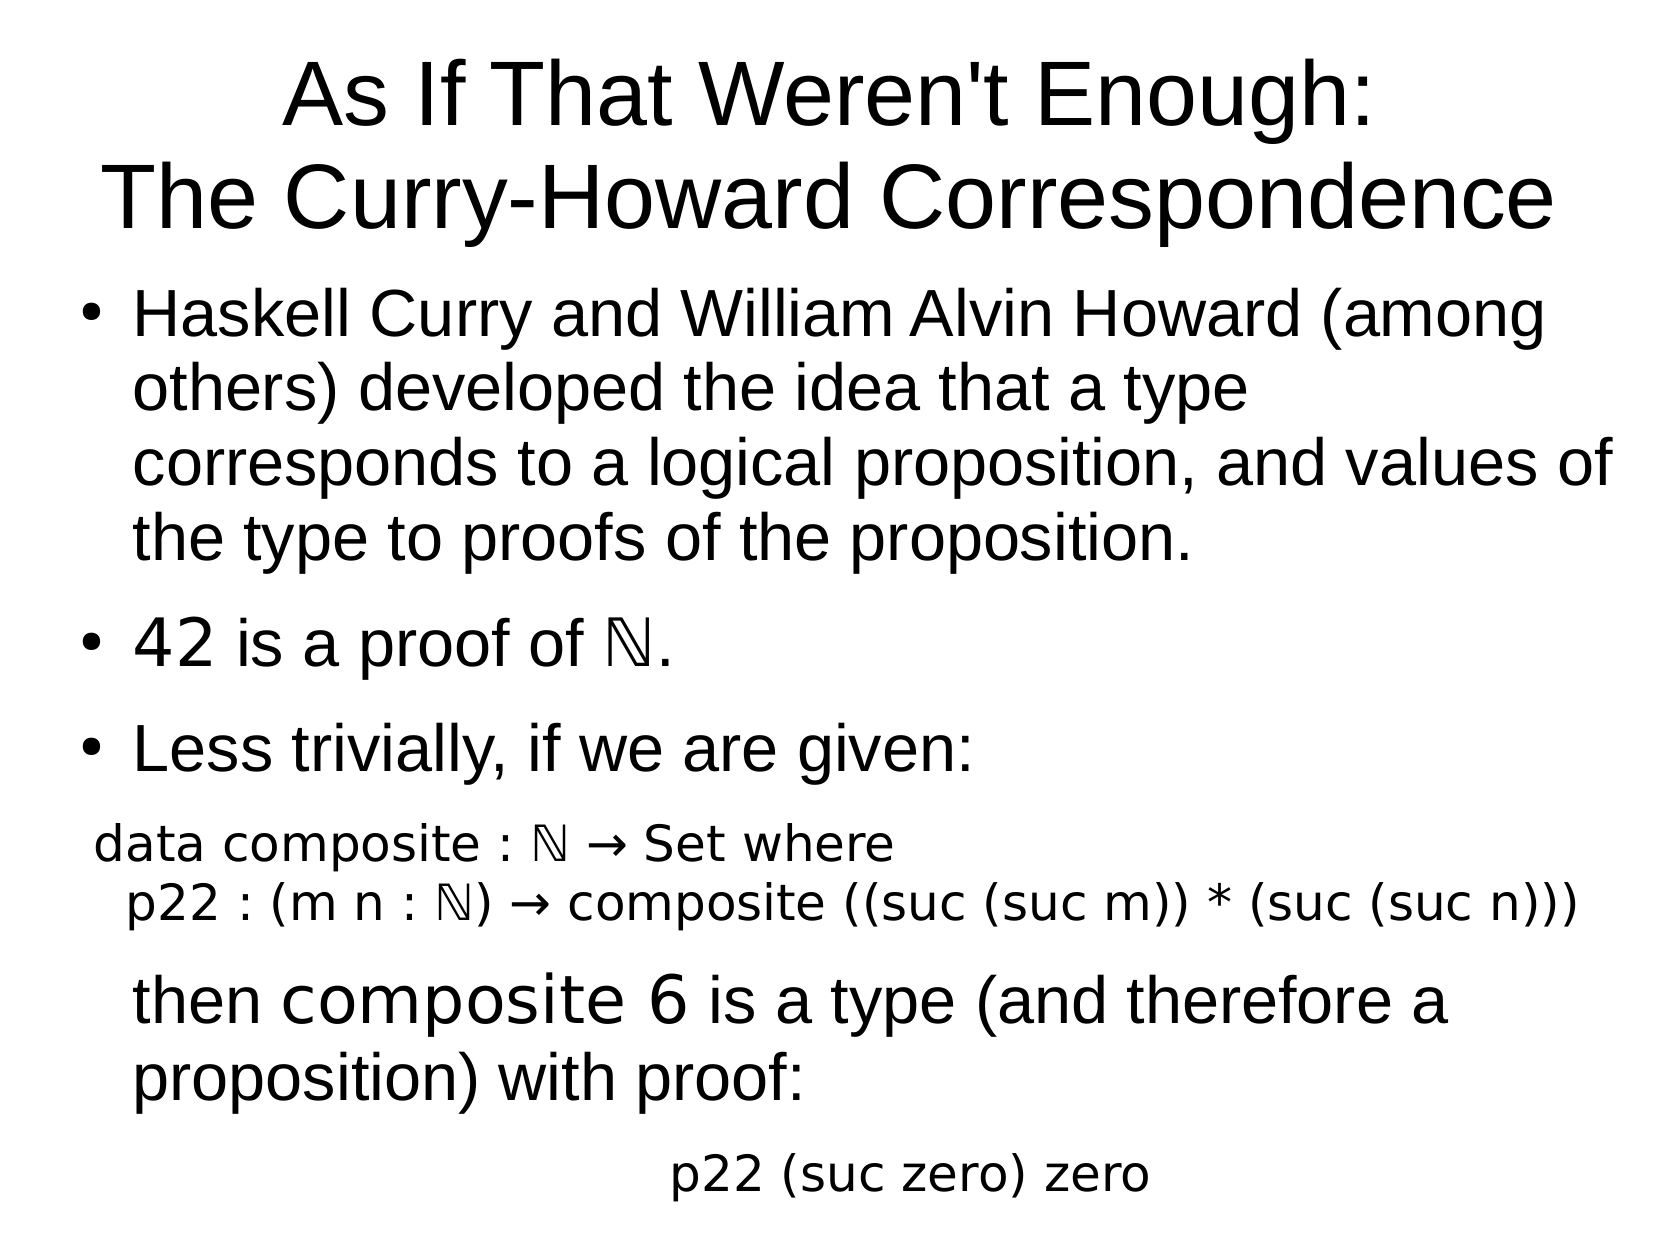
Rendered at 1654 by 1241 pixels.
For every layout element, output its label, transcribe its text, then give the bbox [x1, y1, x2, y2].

title As If That Weren't Enough: The Curry-Howard Correspondence [85, 41, 1574, 249]
list Haskell Curry and William Alvin Howard (among others) developed the idea that a type corresponds to a logical proposition, and values of the type to proofs of the proposition. 42 is a proof of ℕ. Less trivially, if we are given: data composite : ℕ → Set where p22 : (m n : ℕ) → composite ((suc (suc m)) * (suc (suc n))) then composite 6 is a type (and therefore a proposition) with proof: p22 (suc zero) zero [61, 275, 1622, 1203]
